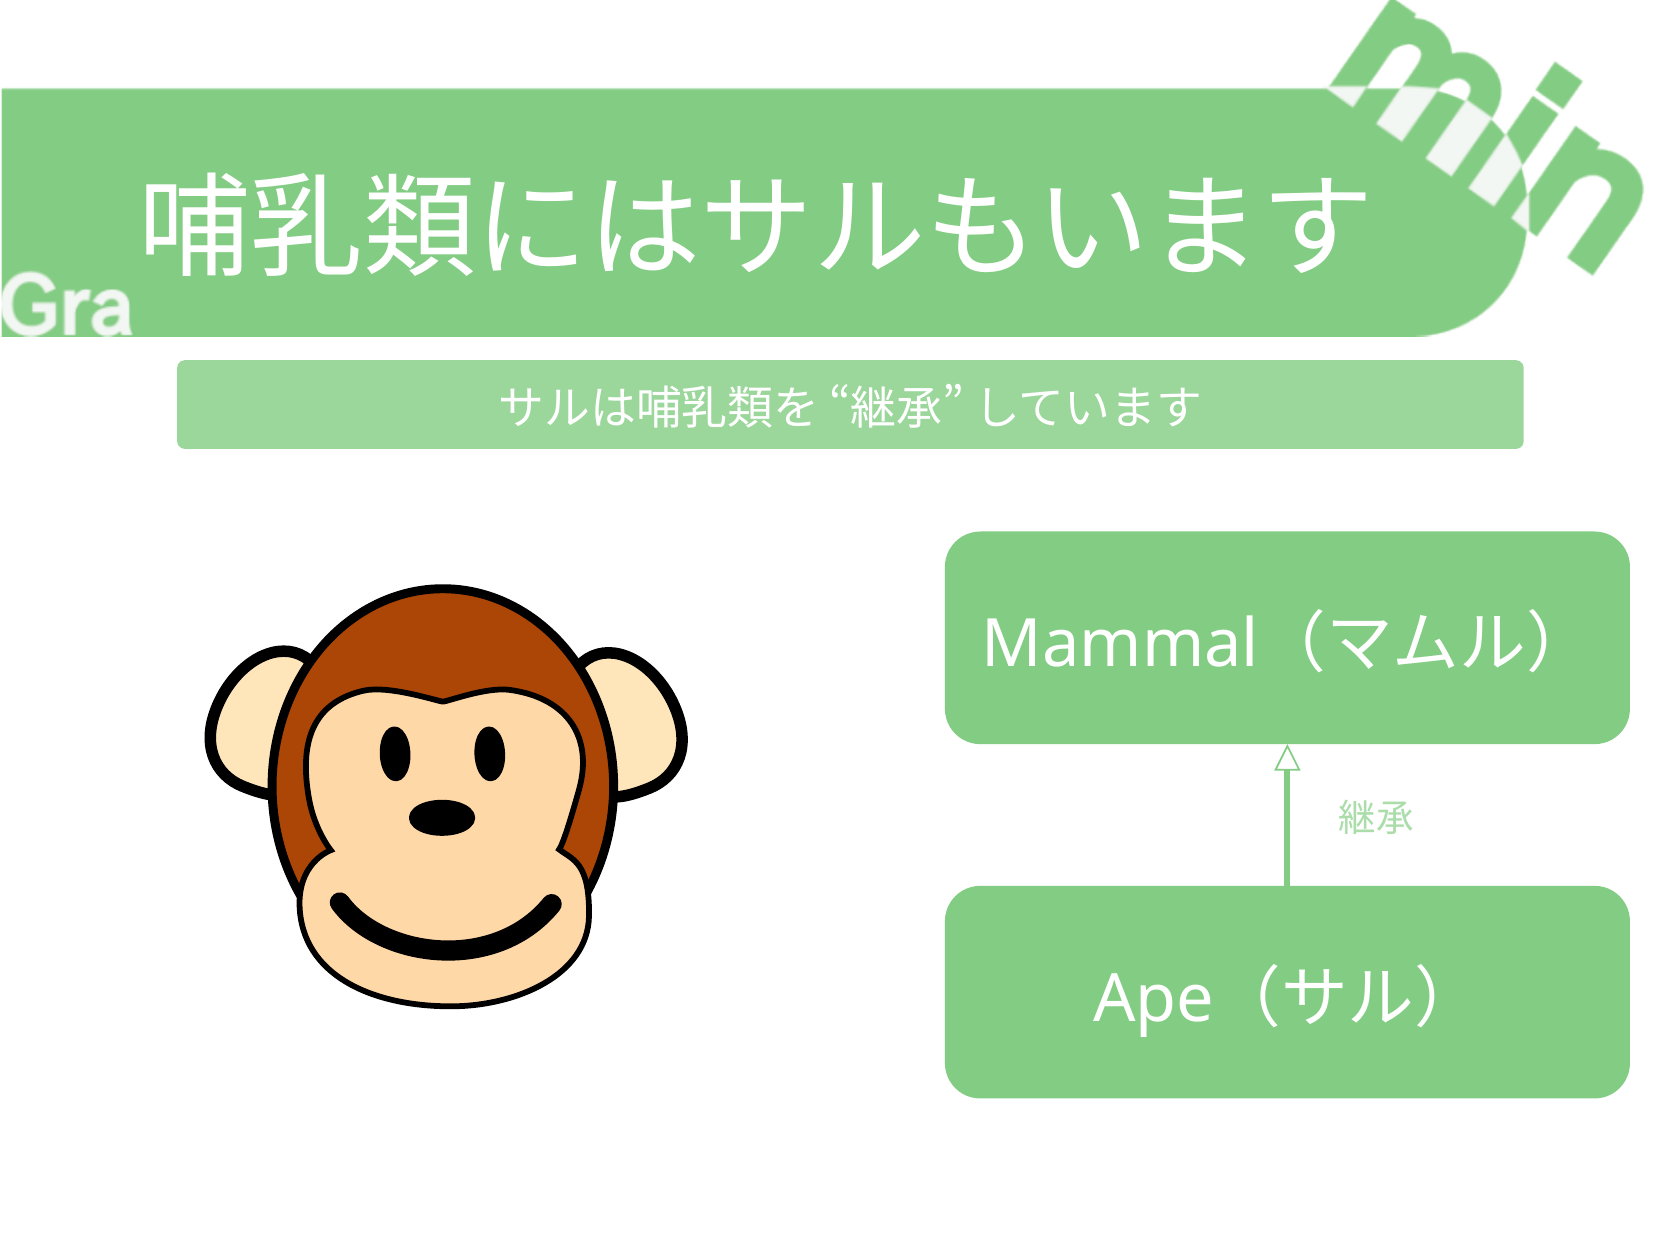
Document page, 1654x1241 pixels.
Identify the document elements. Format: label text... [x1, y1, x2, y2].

text_box Ape（サル） [944, 885, 1630, 1099]
text_box Mammal（マムル） [944, 531, 1630, 745]
title 哺乳類にはサルもいます [11, 140, 1501, 297]
picture [1, 0, 1654, 337]
text_box 継承 [1322, 791, 1430, 839]
picture [200, 578, 727, 1043]
text_box サルは哺乳類を “継承” しています [177, 360, 1524, 449]
